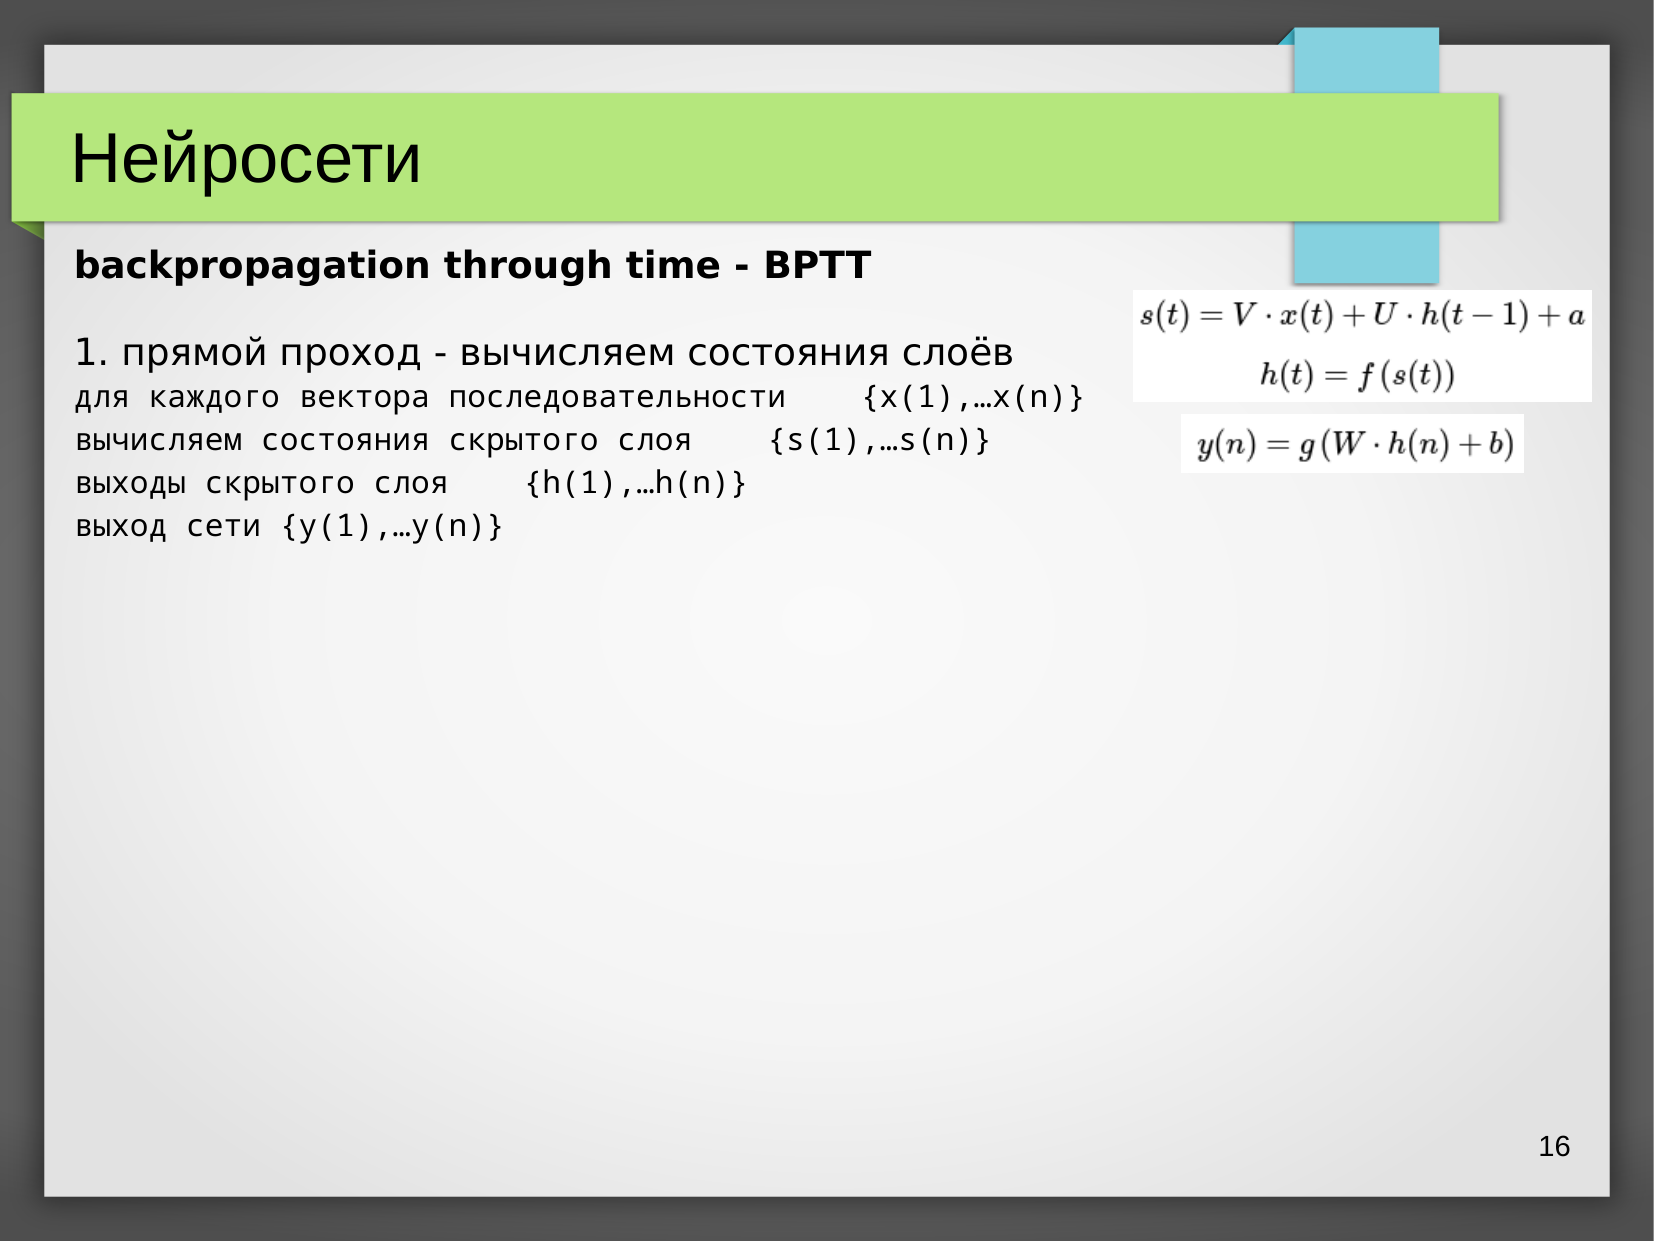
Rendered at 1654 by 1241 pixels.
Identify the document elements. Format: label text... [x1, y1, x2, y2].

text_box backpropagation through time - BPTT 1. прямой проход - вычисляем состояния слоёв для каждого вектора последовательности {x(1),…x(n)} вычисляем состояния скрытого слоя {s(1),…s(n)} выходы скрытого слоя {h(1),…h(n)} выход сети {y(1),…y(n)} [59, 236, 1123, 556]
picture [0, 0, 1654, 1241]
title Нейросети [70, 118, 1205, 199]
